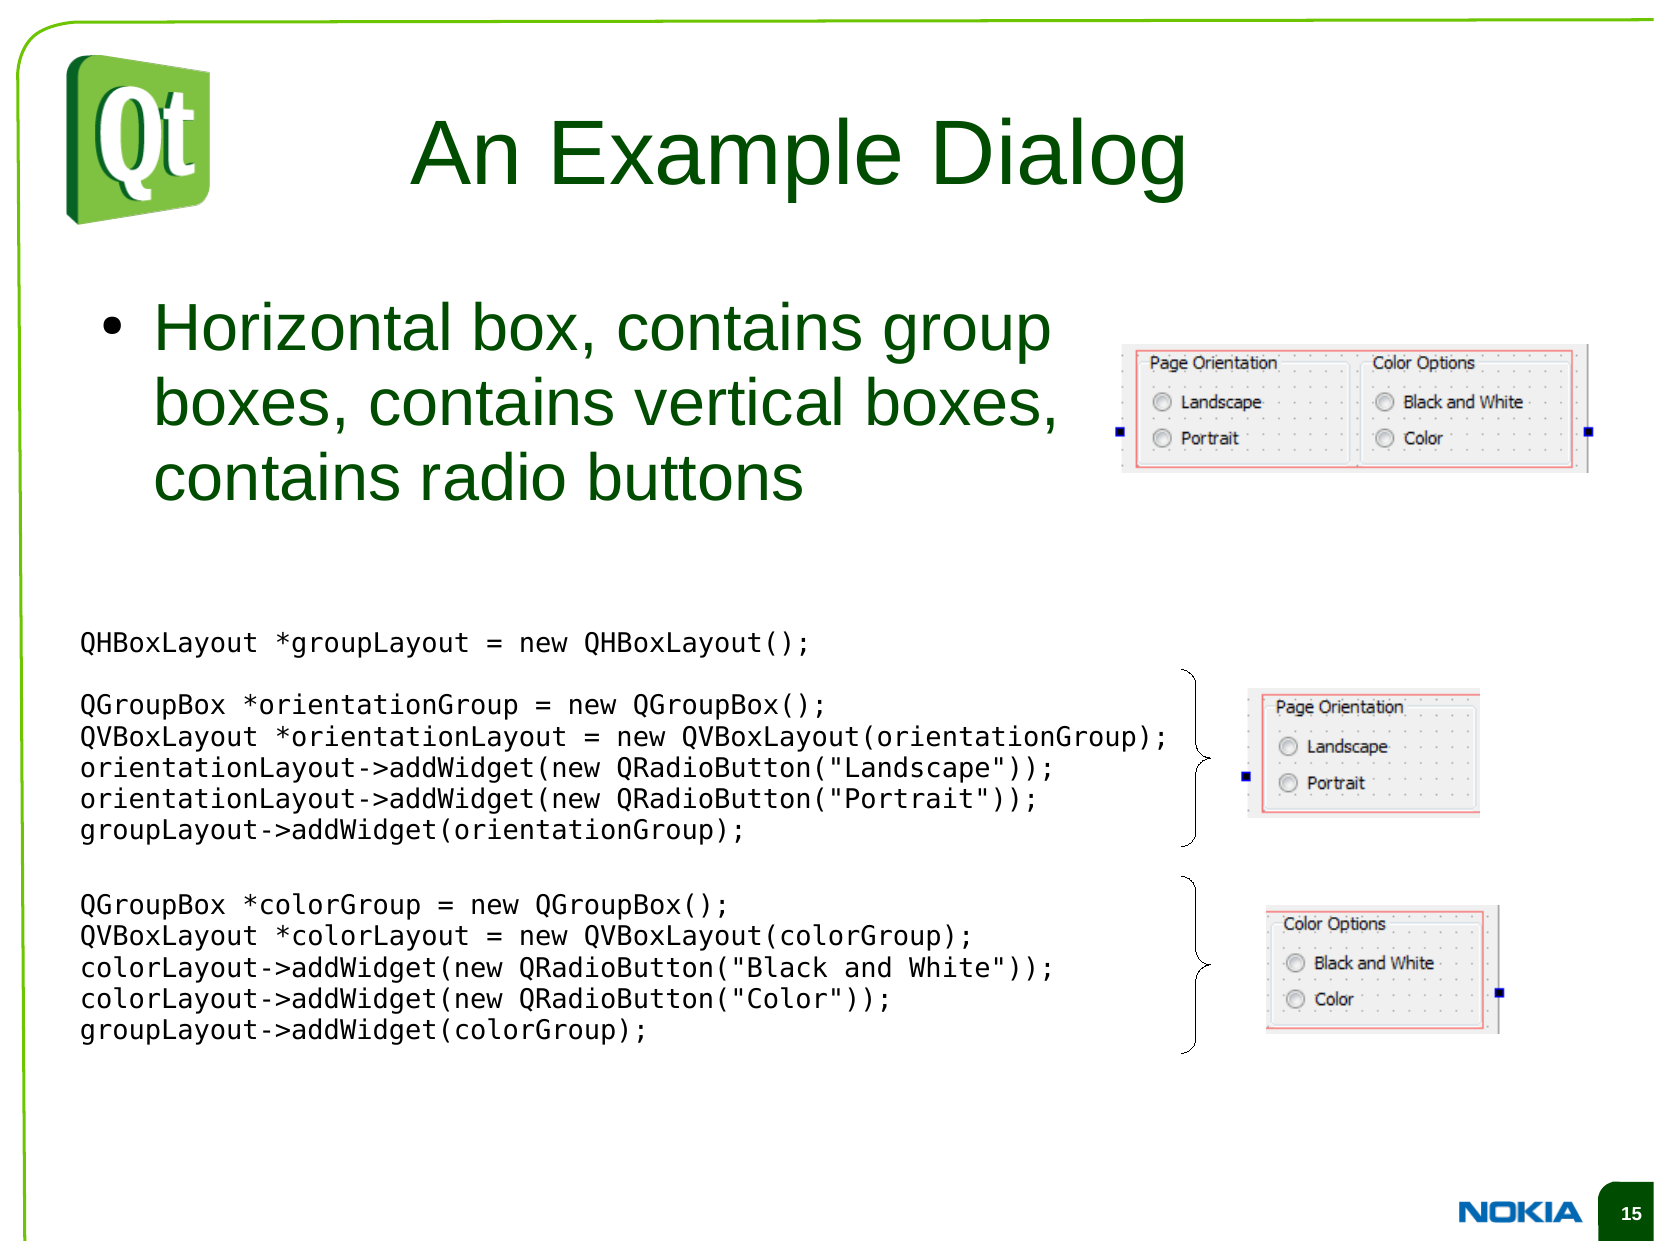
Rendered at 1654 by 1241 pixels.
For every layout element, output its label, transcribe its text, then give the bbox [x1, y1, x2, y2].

picture [1266, 905, 1506, 1034]
picture [1459, 1201, 1583, 1223]
picture [66, 55, 210, 225]
picture [1240, 688, 1480, 818]
title An Example Dialog [263, 49, 1339, 257]
list Horizontal box, contains group boxes, contains vertical boxes, contains radio buttons [82, 290, 1093, 562]
text_box QHBoxLayout *groupLayout = new QHBoxLayout(); QGroupBox *orientationGroup = new QGroupBox(); QVBoxLayout *orientationLayout = new QVBoxLayout(orientationGroup); orientationLayout->addWidget(new QRadioButton("Landscape")); orientationLayout->addWidget(new QRadioButton("Portrait")); groupLayout->addWidget(orientationGroup); QGroupBox *colorGroup = new QGroupBox(); QVBoxLayout *colorLayout = new QVBoxLayout(colorGroup); colorLayout->addWidget(new QRadioButton("Black and White")); colorLayout->addWidget(new QRadioButton("Color")); groupLayout->addWidget(colorGroup); [0, 620, 1184, 1054]
picture [1114, 344, 1595, 473]
